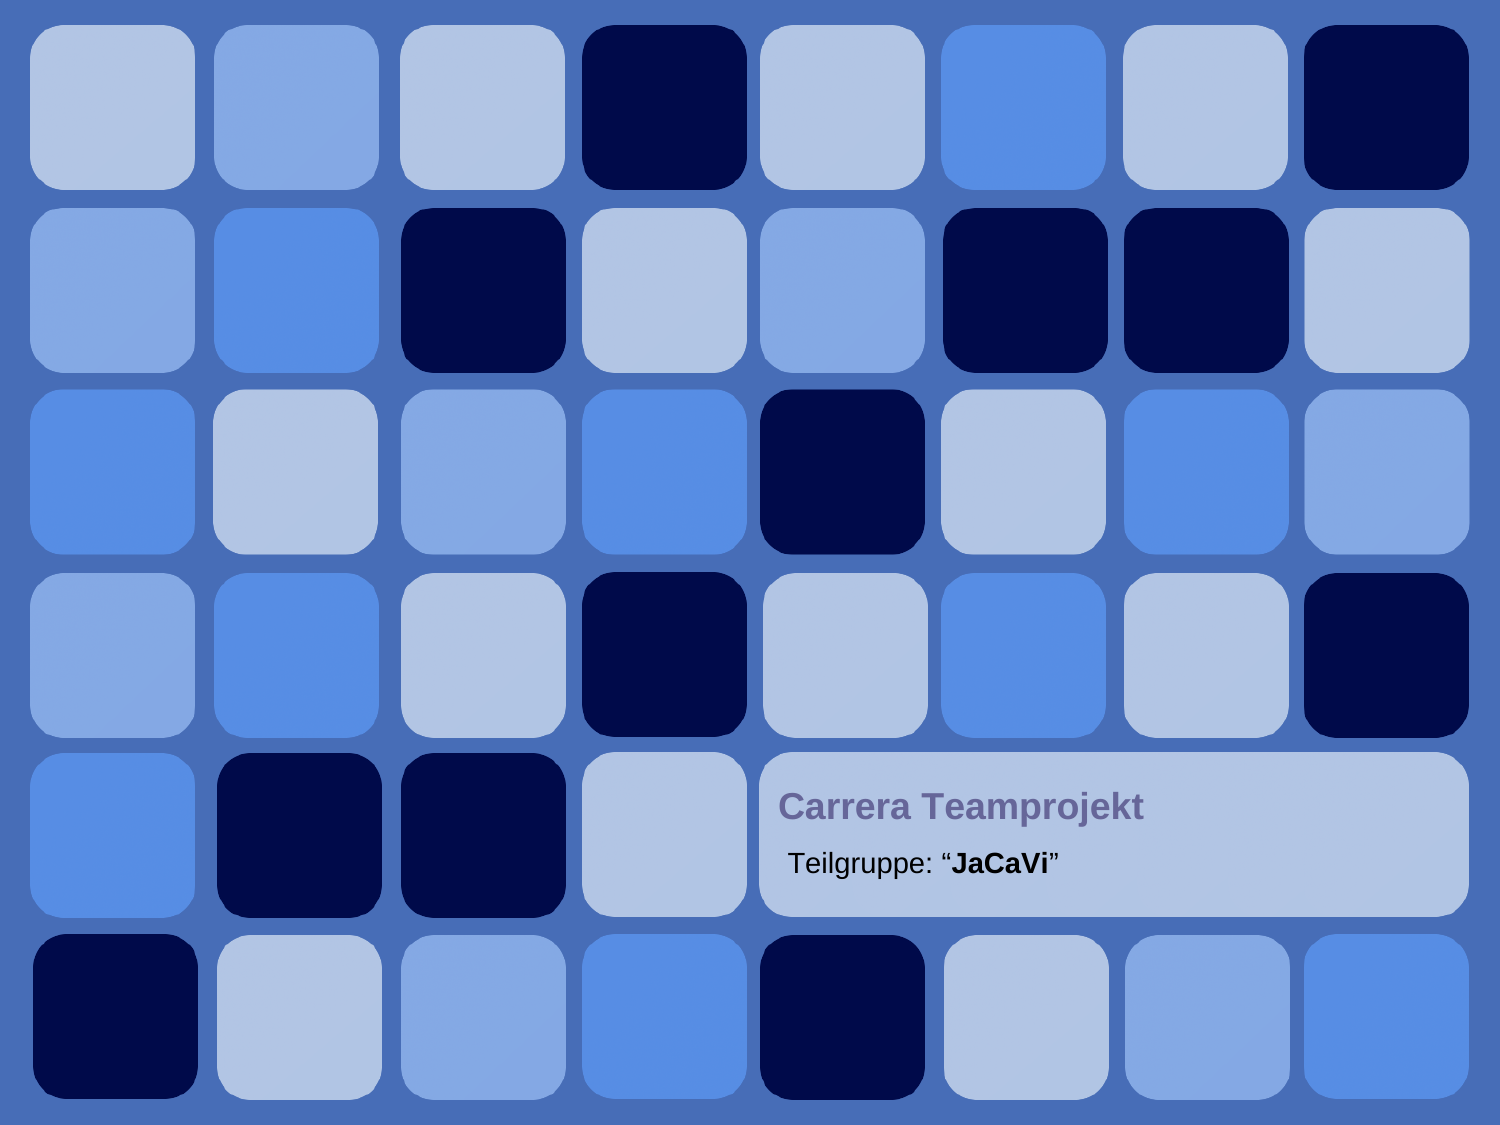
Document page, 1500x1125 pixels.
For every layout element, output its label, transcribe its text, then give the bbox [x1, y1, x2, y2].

picture [0, 0, 1500, 1125]
subtitle Teilgruppe: “JaCaVi” [787, 825, 1452, 902]
title Carrera Teamprojekt [778, 768, 1273, 845]
